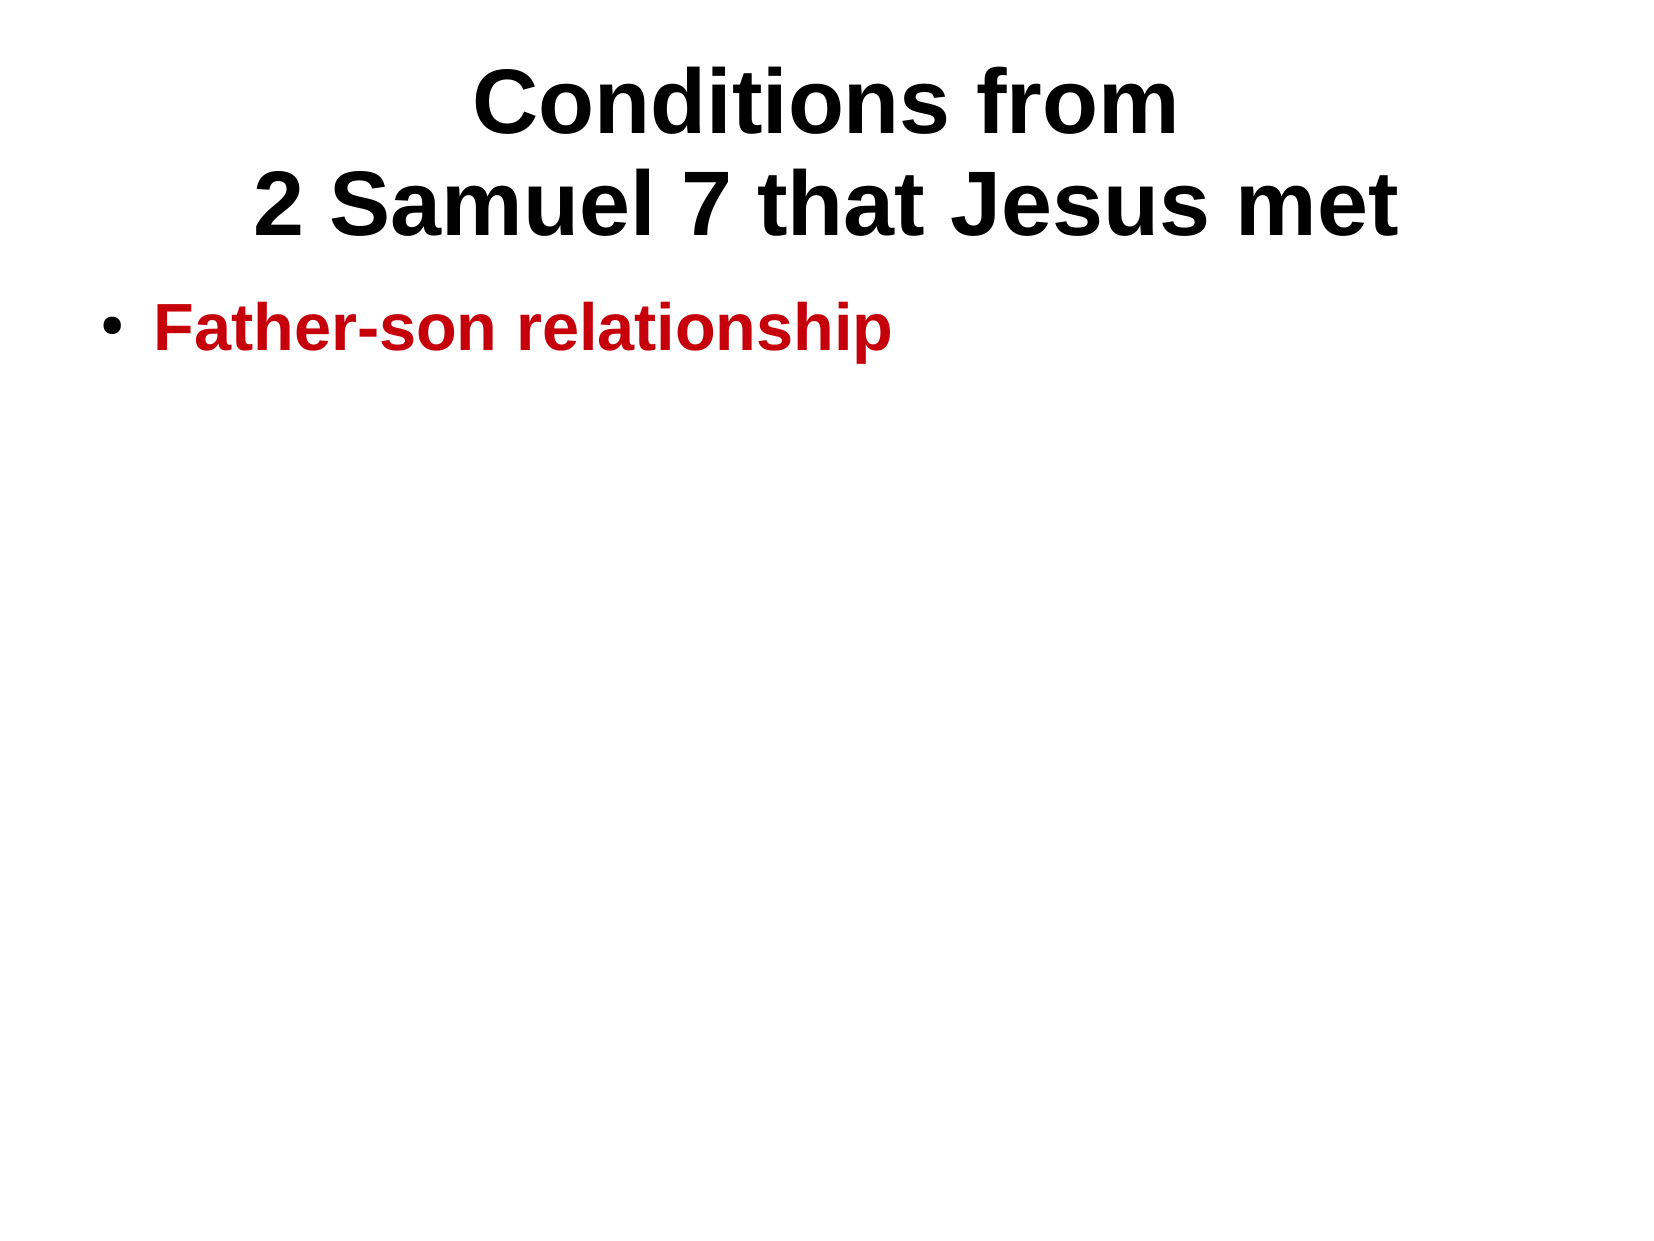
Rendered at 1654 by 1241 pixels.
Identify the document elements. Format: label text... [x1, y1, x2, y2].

title Conditions from 2 Samuel 7 that Jesus met [82, 49, 1571, 257]
list Father-son relationship [82, 290, 1571, 1109]
